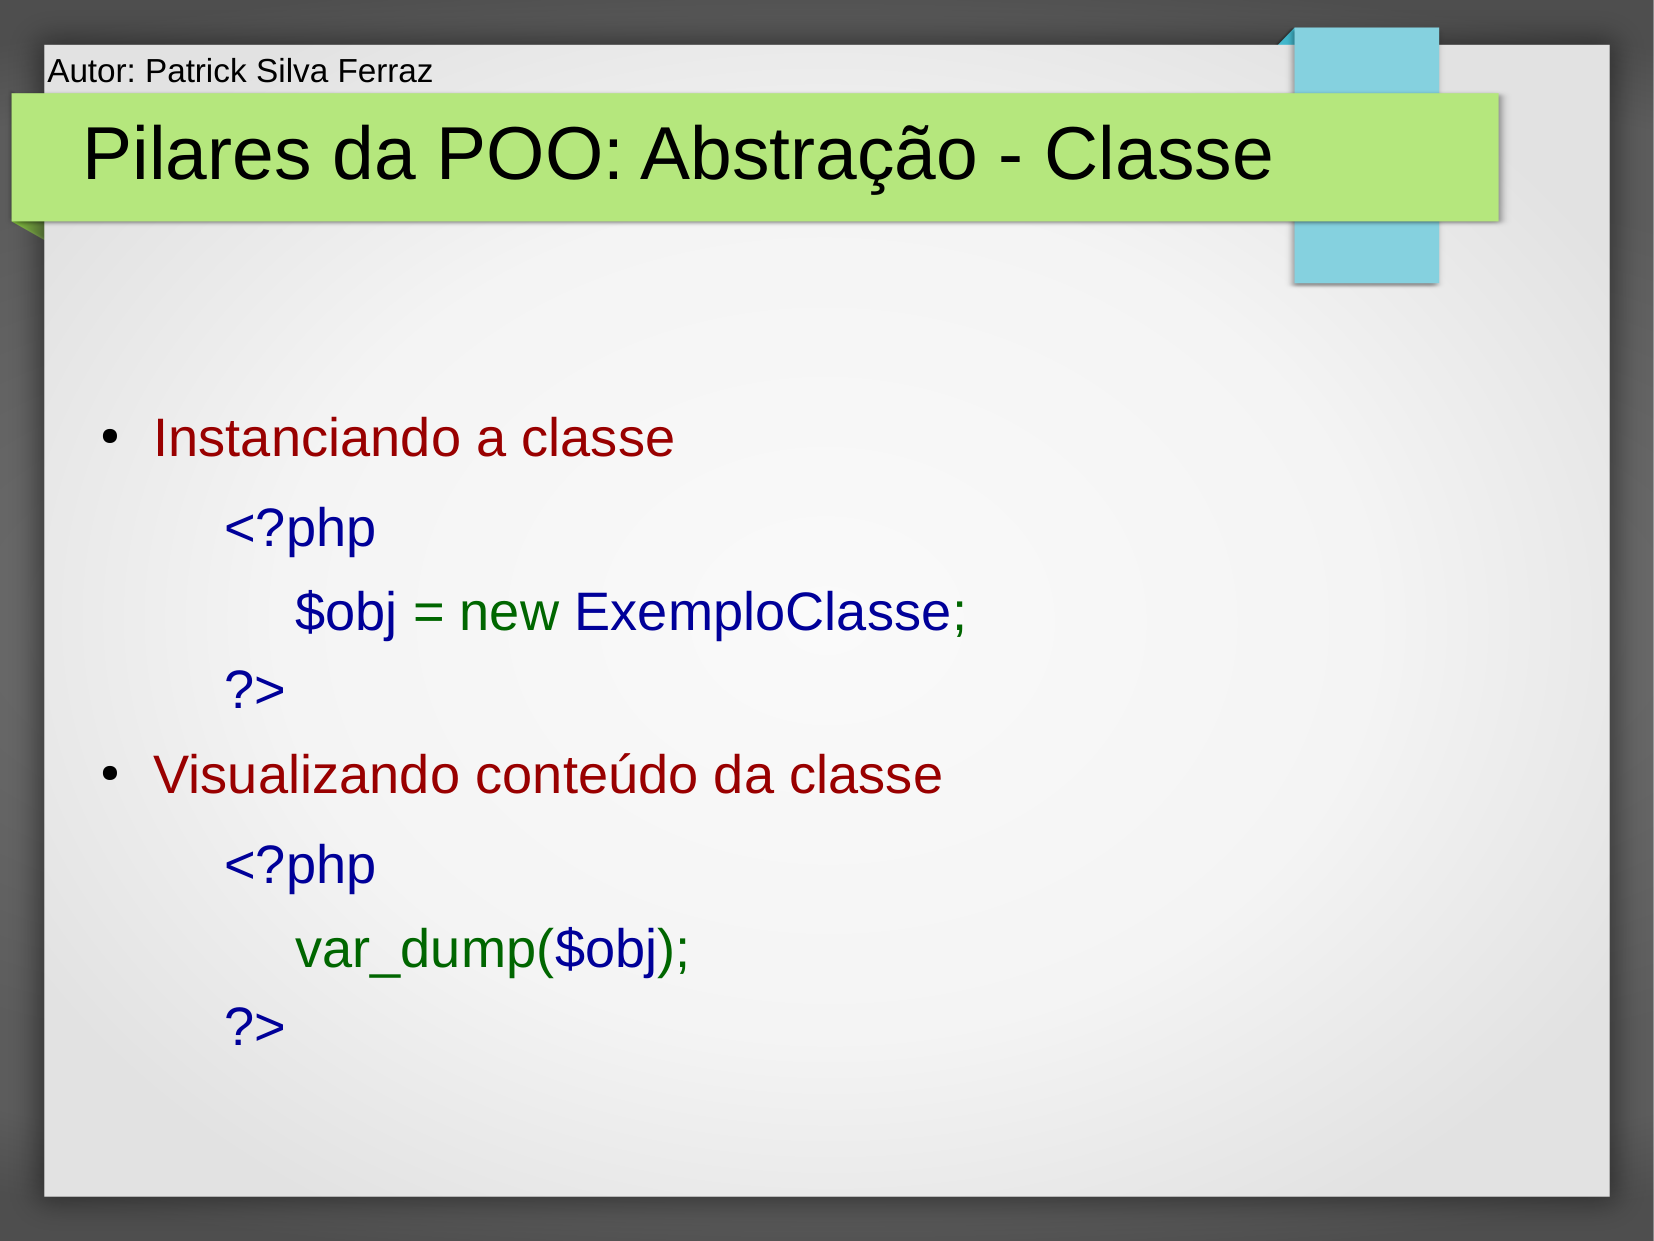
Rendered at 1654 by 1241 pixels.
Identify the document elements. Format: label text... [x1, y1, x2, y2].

picture [0, 0, 1654, 1241]
list Instanciando a classe <?php $obj = new ExemploClasse; ?> Visualizando conteúdo da classe <?php var_dump($obj); ?> [82, 295, 1571, 1170]
title Pilares da POO: Abstração - Classe [82, 69, 1382, 238]
text_box Autor: Patrick Silva Ferraz [47, 47, 876, 95]
